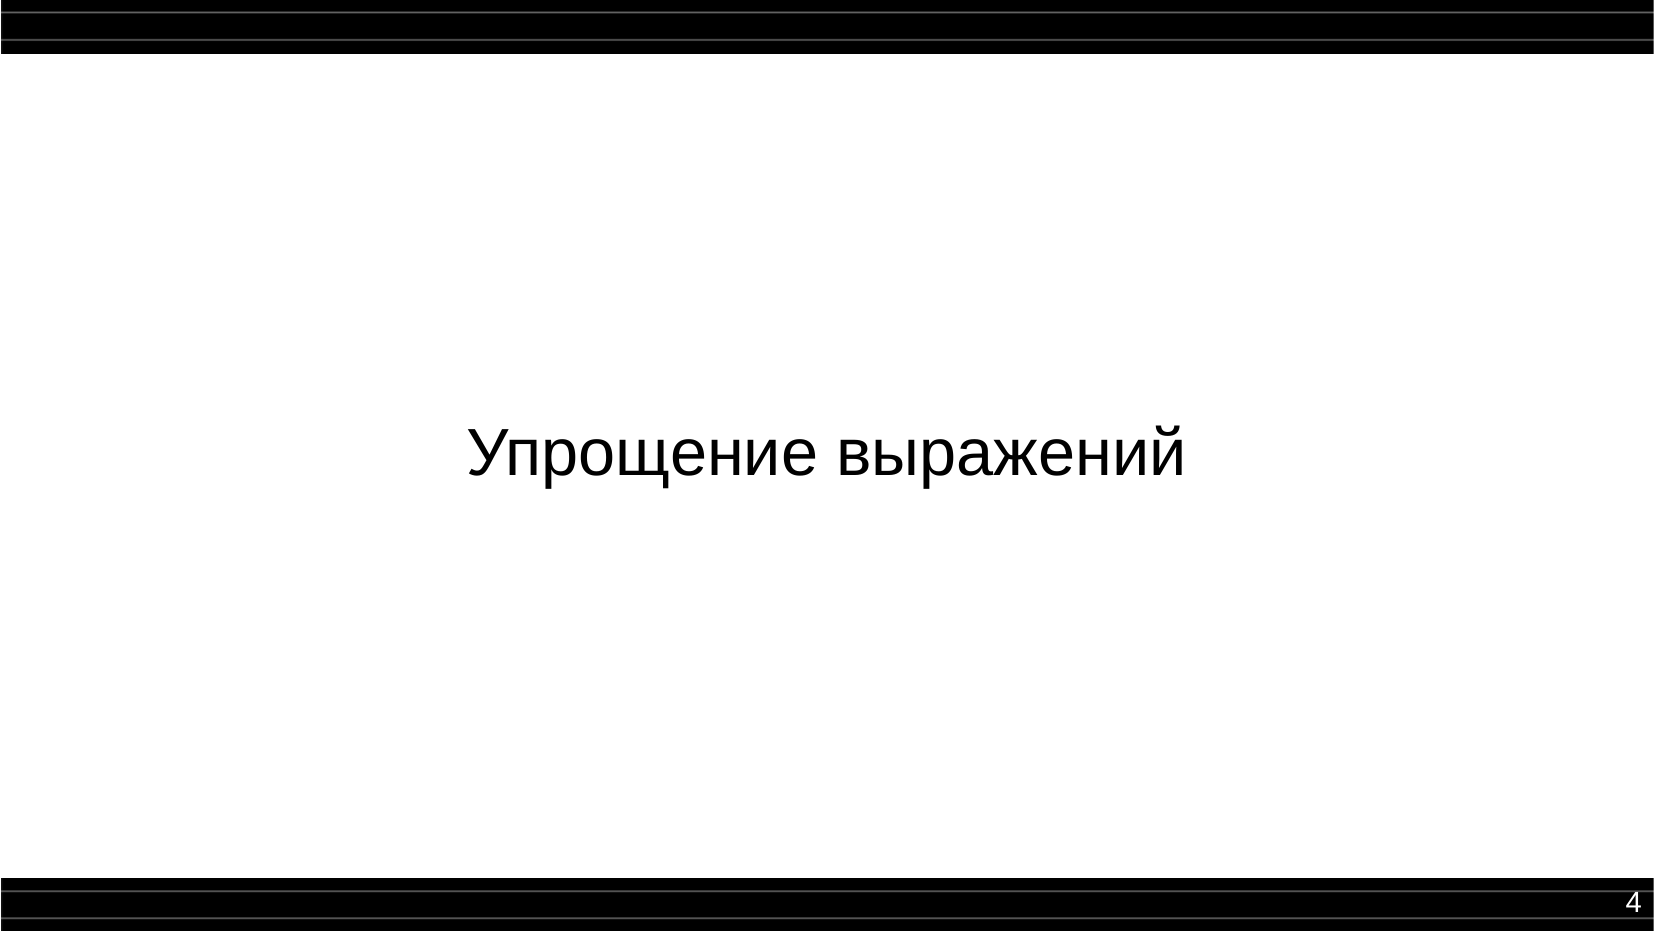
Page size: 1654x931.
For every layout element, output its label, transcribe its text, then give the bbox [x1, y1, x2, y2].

picture [1, 0, 1654, 54]
subtitle Упрощение выражений [82, 92, 1571, 813]
picture [1, 878, 1654, 931]
